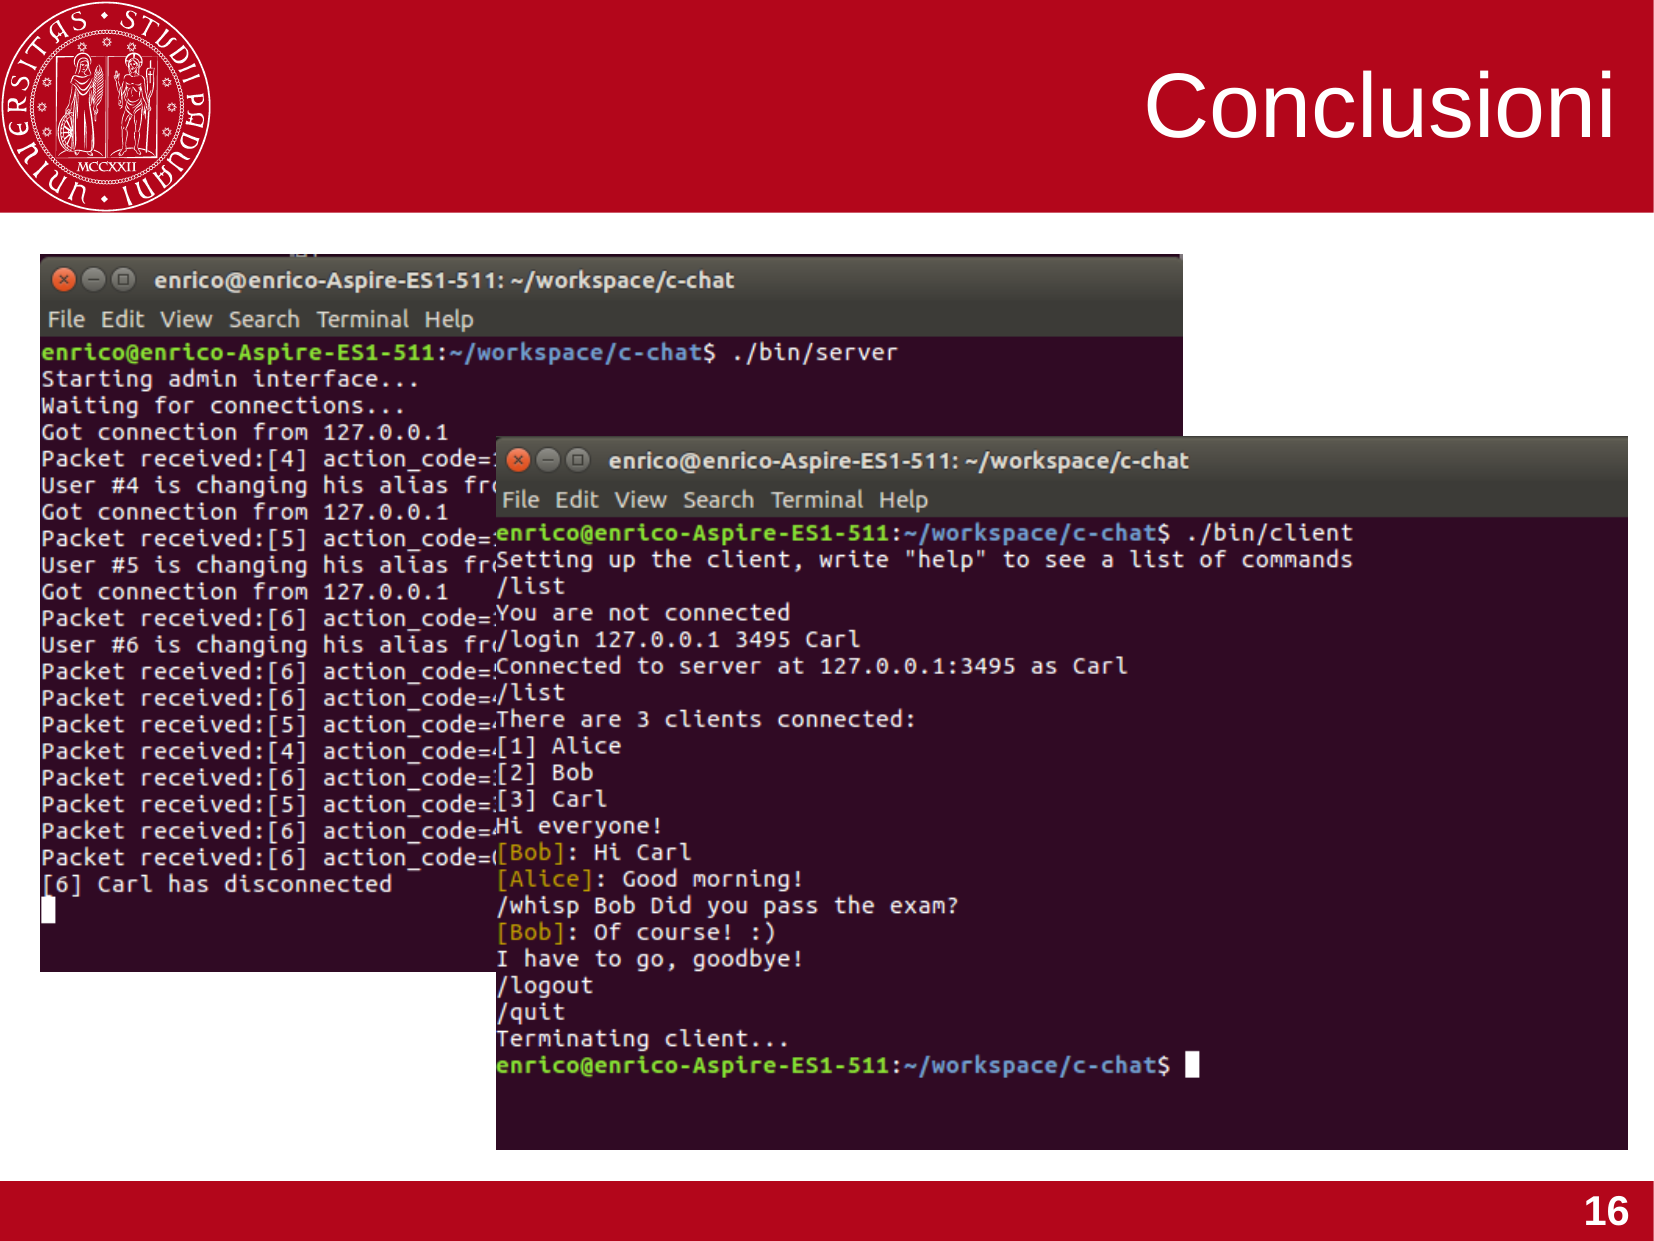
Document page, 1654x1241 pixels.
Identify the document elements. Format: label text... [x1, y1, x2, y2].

picture [40, 254, 1628, 1150]
title Conclusioni [259, 0, 1619, 213]
picture [0, 0, 212, 213]
